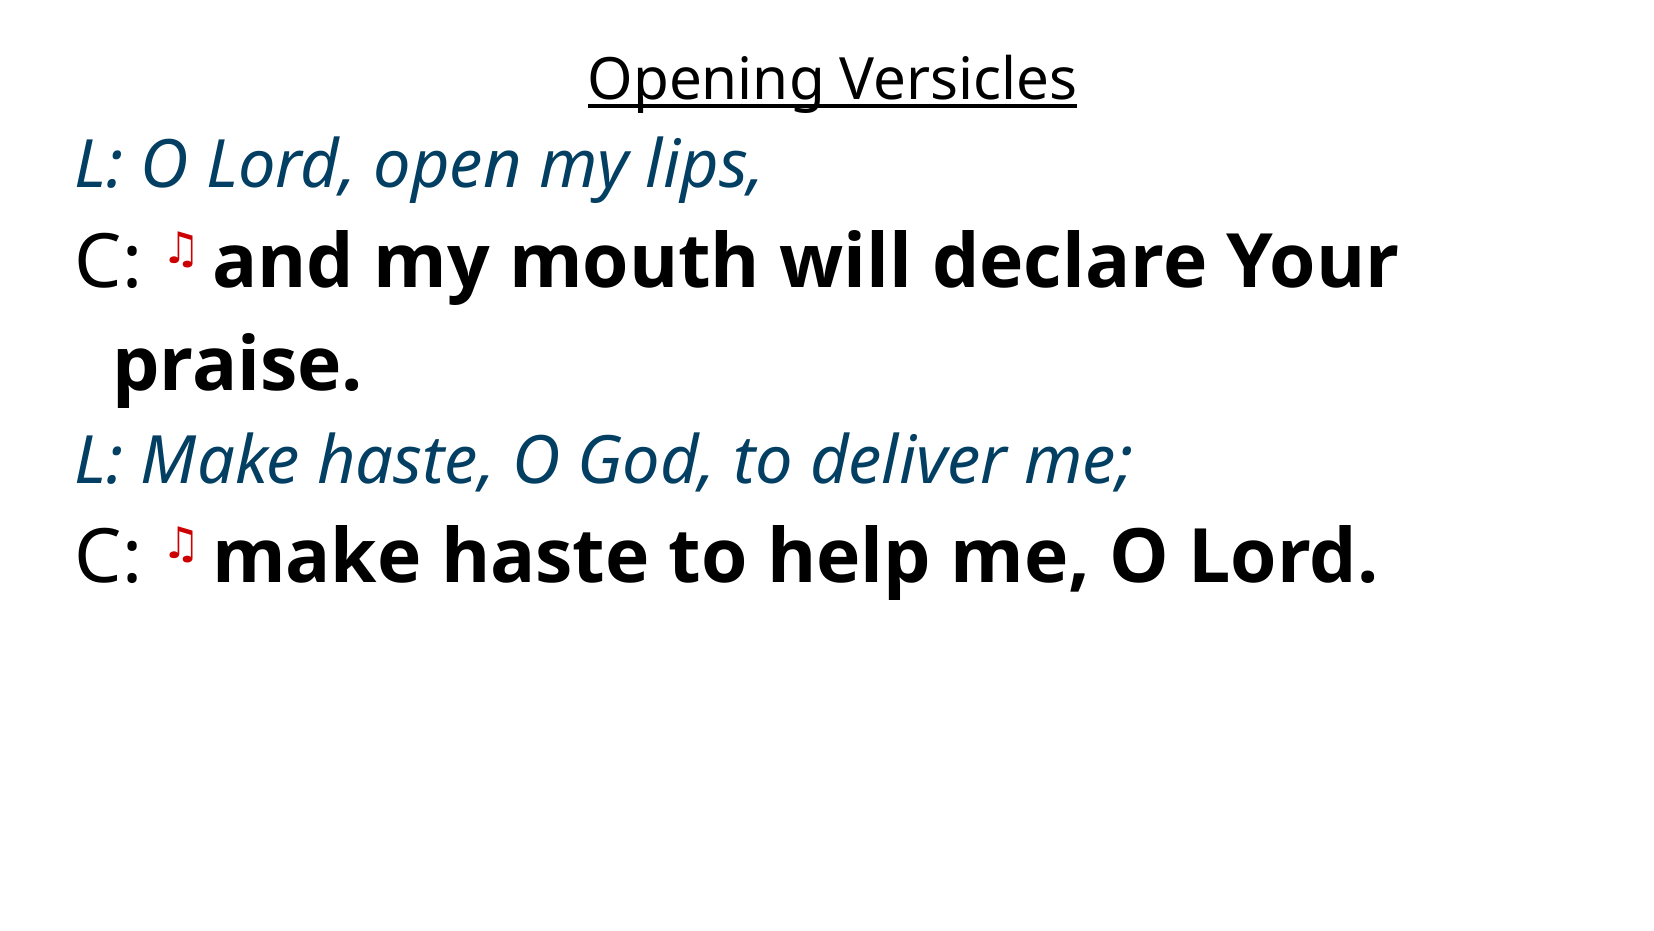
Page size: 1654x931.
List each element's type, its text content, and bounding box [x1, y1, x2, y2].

text_box Opening Versicles L: O Lord, open my lips, C: ♫ and my mouth will declare Your praise. L: Make haste, O God, to deliver me; C: ♫ make haste to help me, O Lord. [60, 30, 1606, 541]
